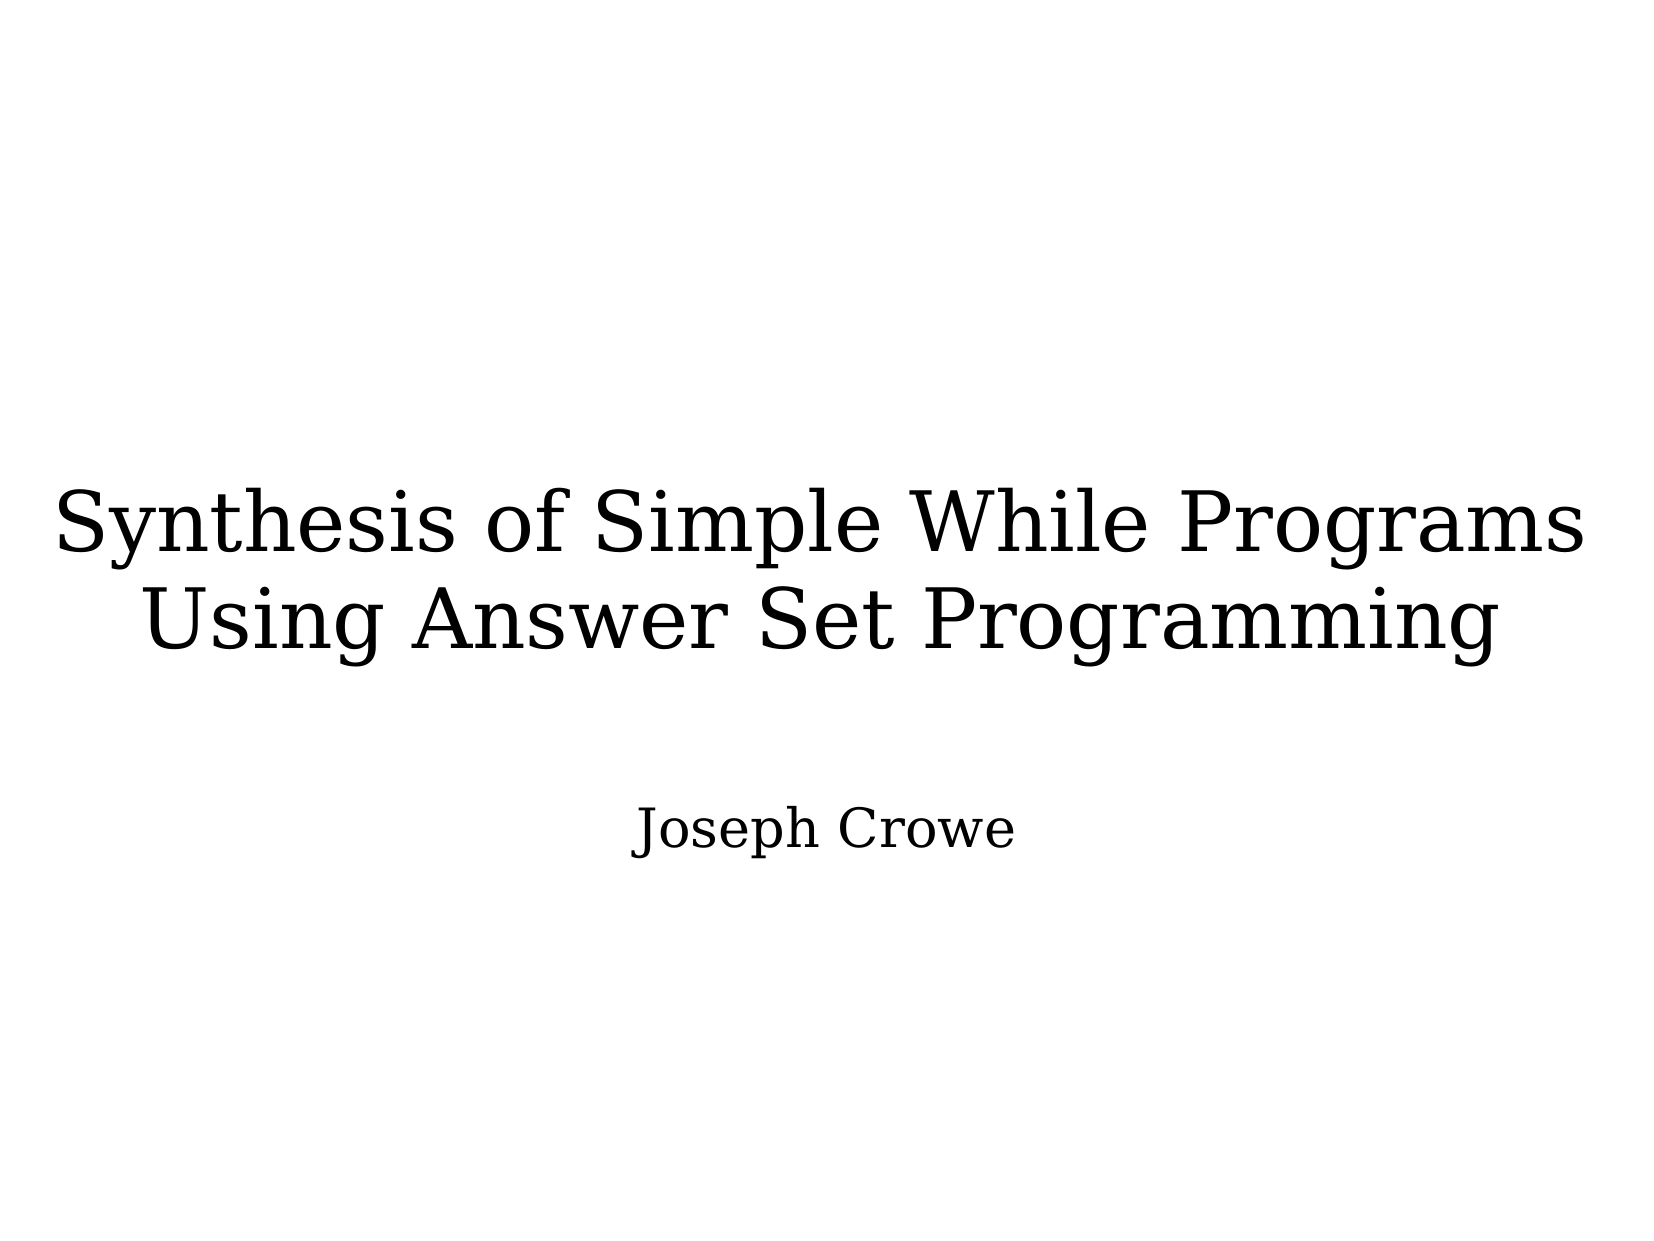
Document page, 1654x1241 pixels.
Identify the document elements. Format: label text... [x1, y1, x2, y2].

text_box Joseph Crowe [0, 0, 1654, 1241]
